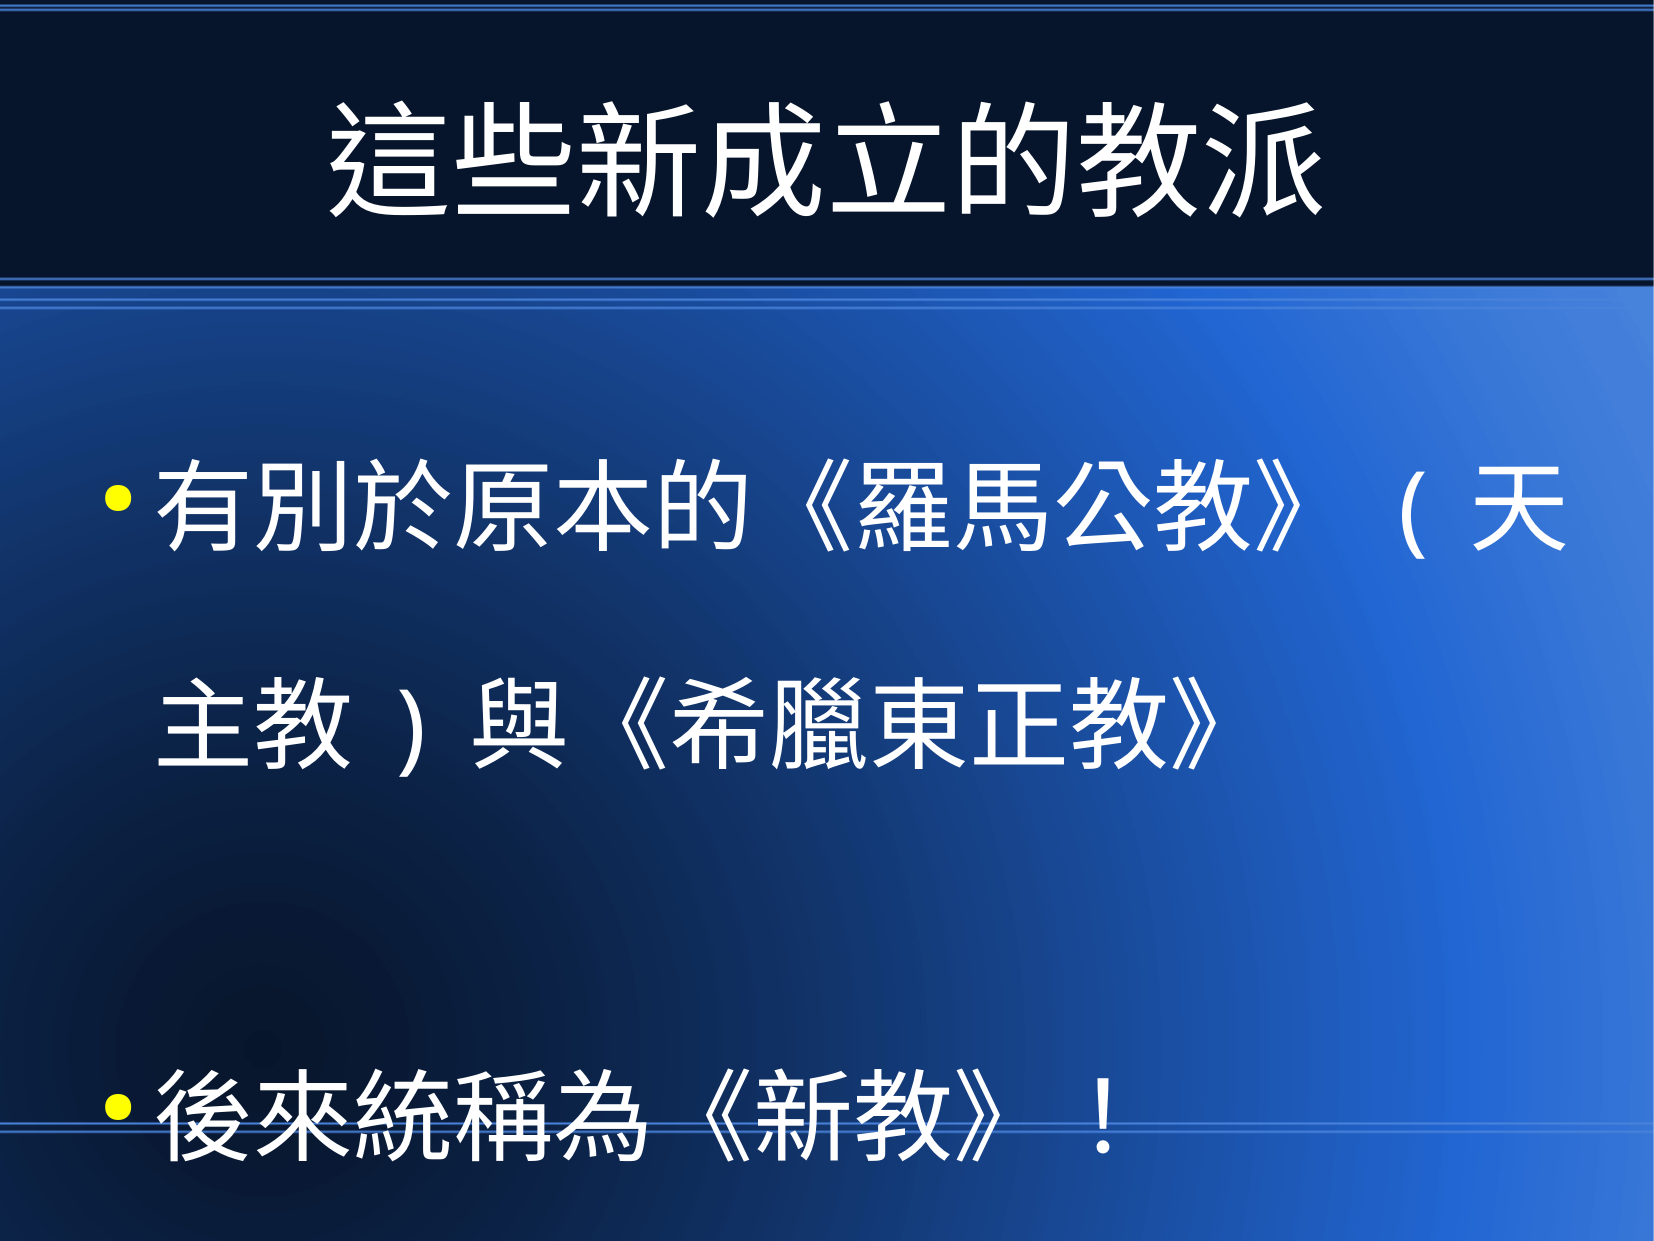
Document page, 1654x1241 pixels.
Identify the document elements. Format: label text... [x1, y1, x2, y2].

picture [0, 0, 1654, 1241]
title 這些新成立的教派 [82, 49, 1571, 257]
list 有別於原本的《羅馬公教》(天主教)與《希臘東正教》 後來統稱為《新教》！ [82, 355, 1571, 1241]
